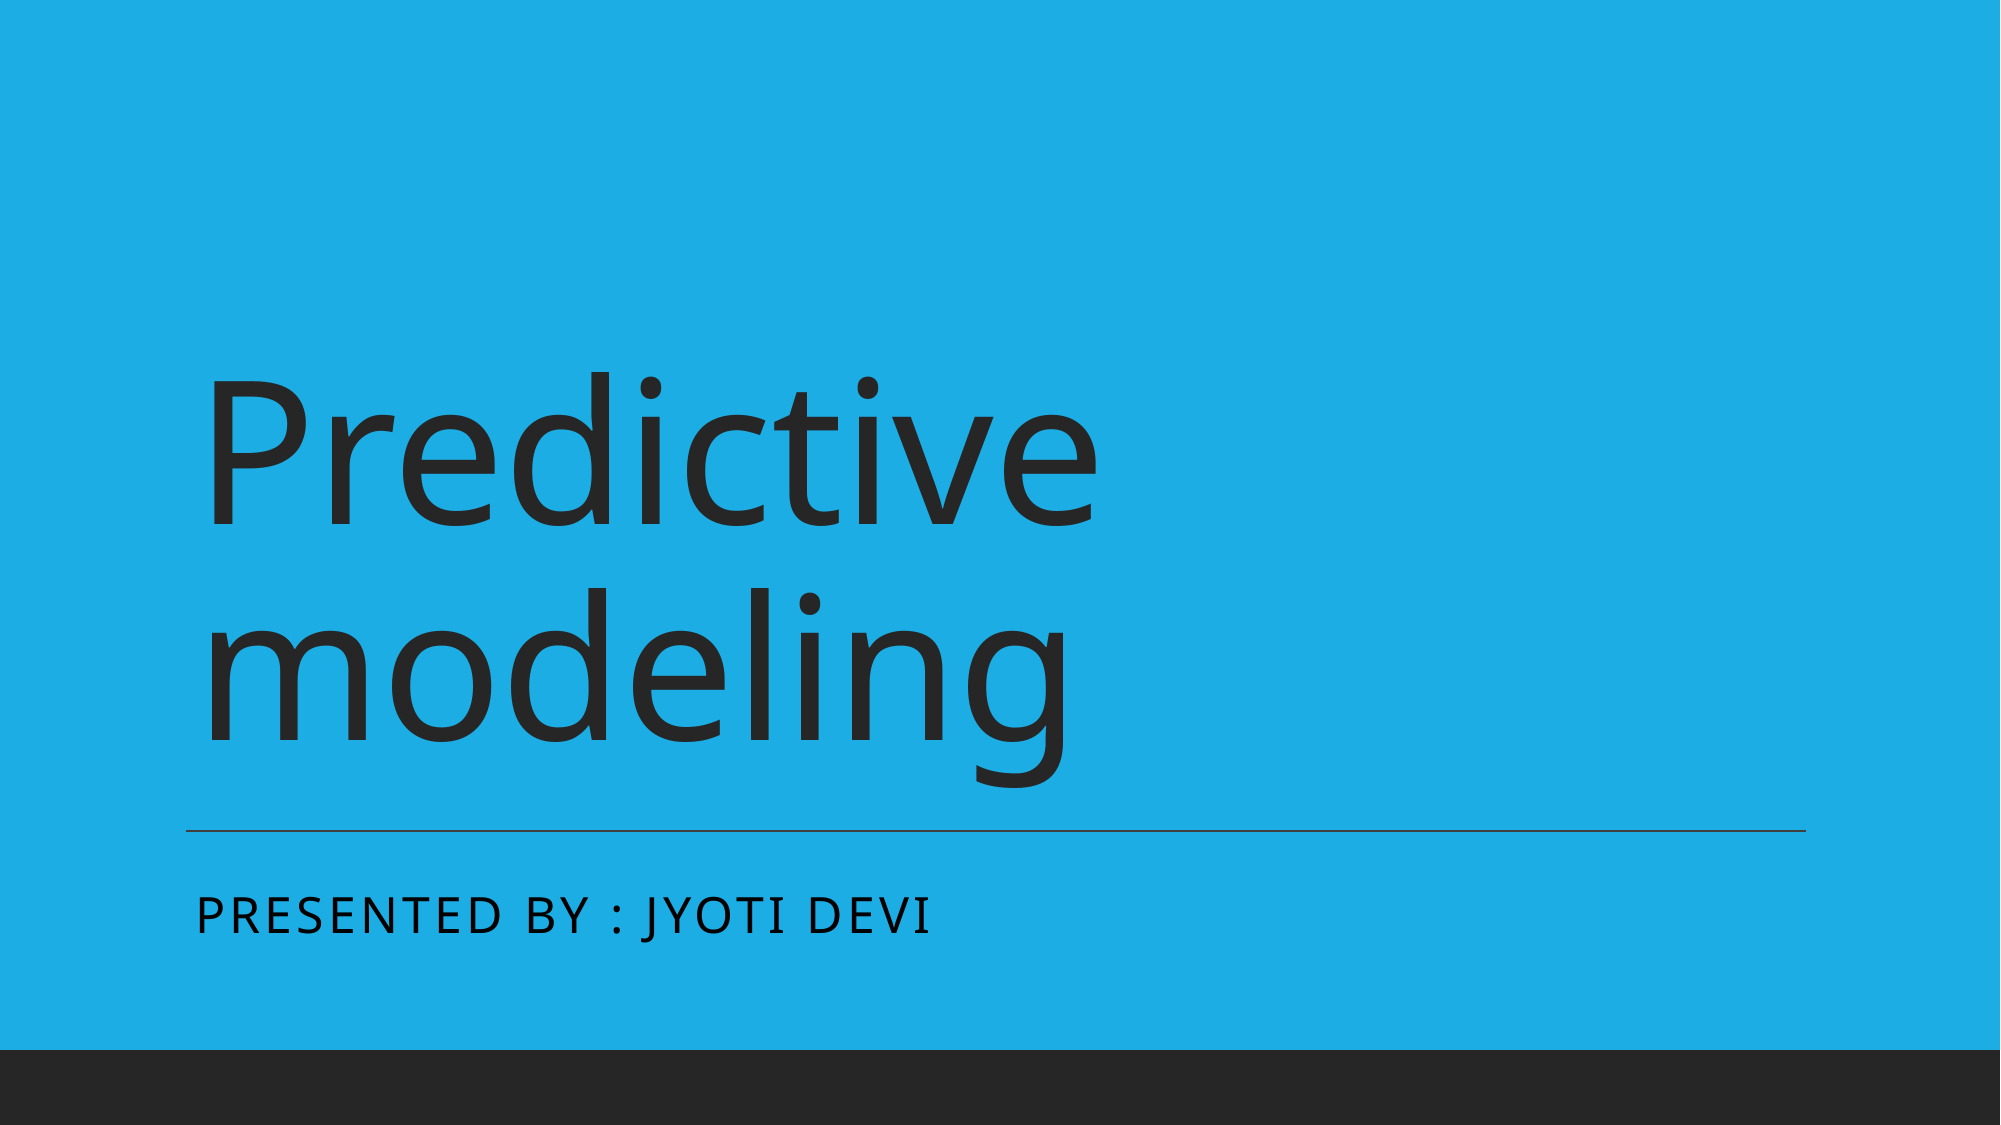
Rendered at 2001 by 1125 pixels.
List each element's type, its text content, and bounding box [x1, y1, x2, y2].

subtitle Presented by : Jyoti Devi [180, 870, 1831, 1001]
title Predictive modeling [179, 124, 1830, 791]
text_box [0, 0, 2000, 1125]
